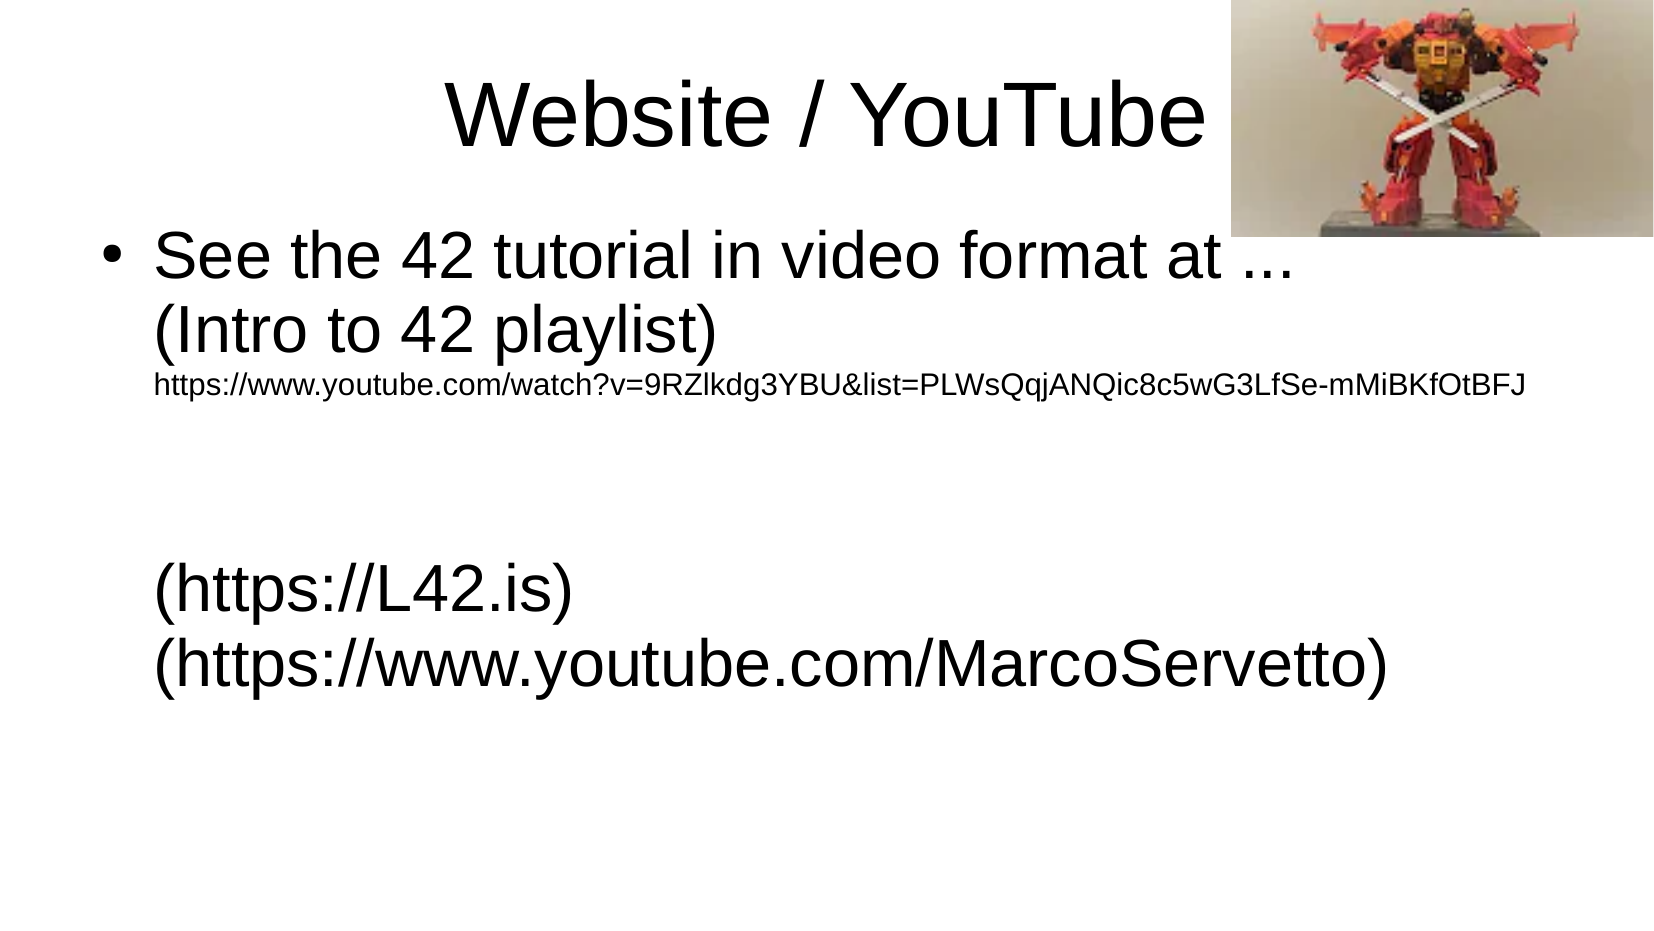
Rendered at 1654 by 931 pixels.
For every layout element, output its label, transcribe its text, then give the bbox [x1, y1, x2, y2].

title Website / YouTube [82, 37, 1571, 193]
list See the 42 tutorial in video format at ... (Intro to 42 playlist) https://www.youtube.com/watch?v=9RZlkdg3YBU&list=PLWsQqjANQic8c5wG3LfSe-mMiBKfOtBFJ (https://L42.is) (https://www.youtube.com/MarcoServetto) [82, 217, 1571, 758]
picture [1231, 0, 1654, 237]
